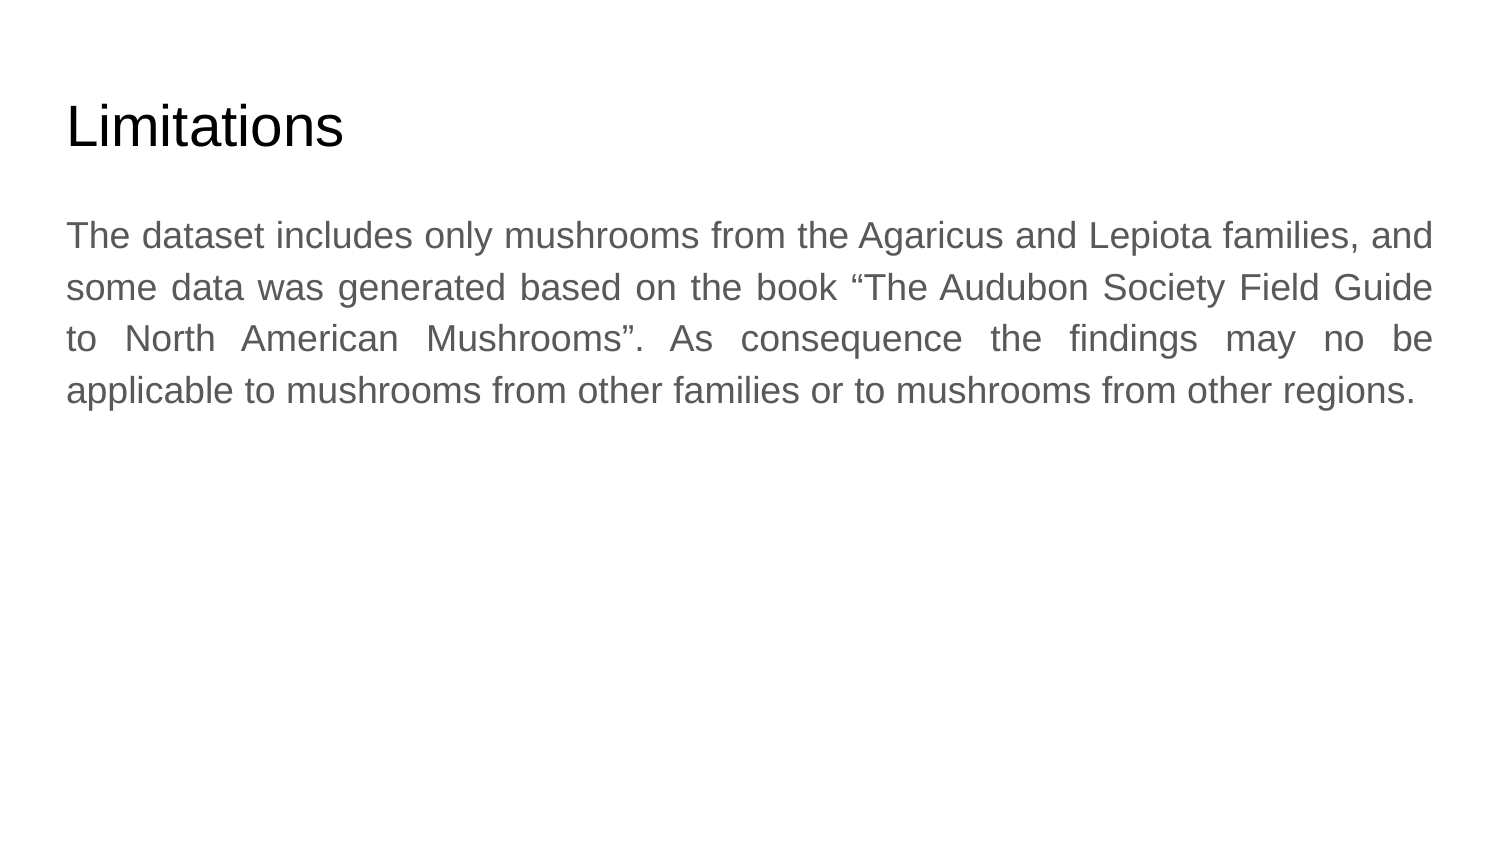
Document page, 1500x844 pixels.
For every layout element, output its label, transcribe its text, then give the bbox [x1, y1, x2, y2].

list The dataset includes only mushrooms from the Agaricus and Lepiota families, and some data was generated based on the book “The Audubon Society Field Guide to North American Mushrooms”. As consequence the findings may no be applicable to mushrooms from other families or to mushrooms from other regions. [51, 189, 1449, 750]
title Limitations [51, 72, 1449, 167]
